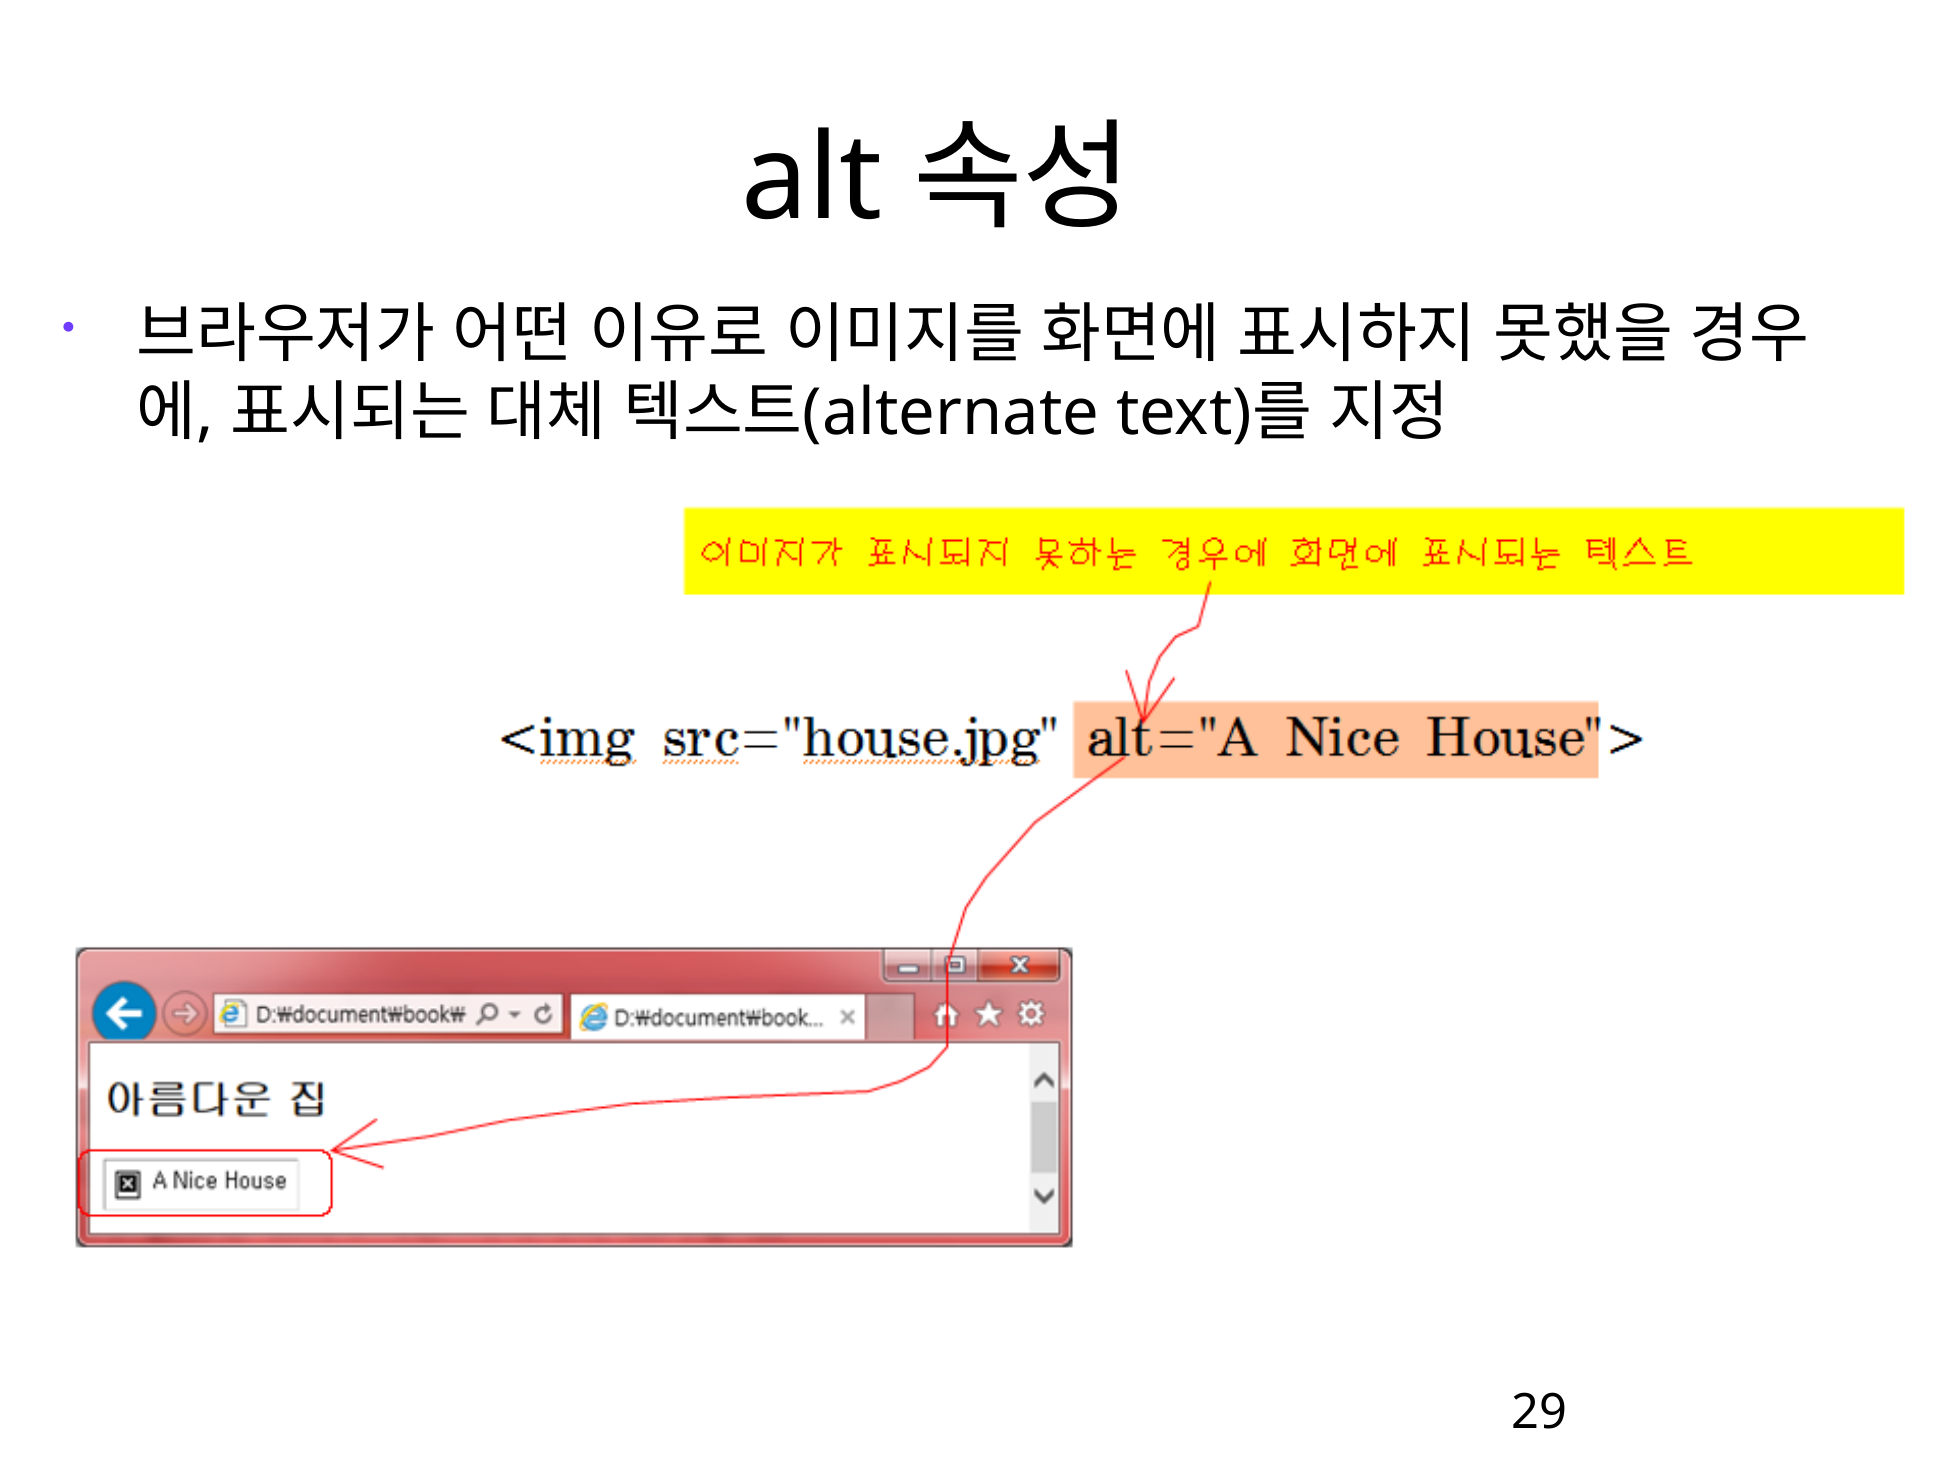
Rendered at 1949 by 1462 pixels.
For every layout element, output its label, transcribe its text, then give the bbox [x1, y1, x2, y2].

slide_number <숫자> [1496, 1372, 1899, 1462]
title alt 속성 [156, 92, 1749, 255]
picture [60, 487, 1917, 1262]
list 브라우저가 어떤 이유로 이미지를 화면에 표시하지 못했을 경우에, 표시되는 대체 텍스트(alternate text)를 지정 [48, 284, 1897, 1343]
